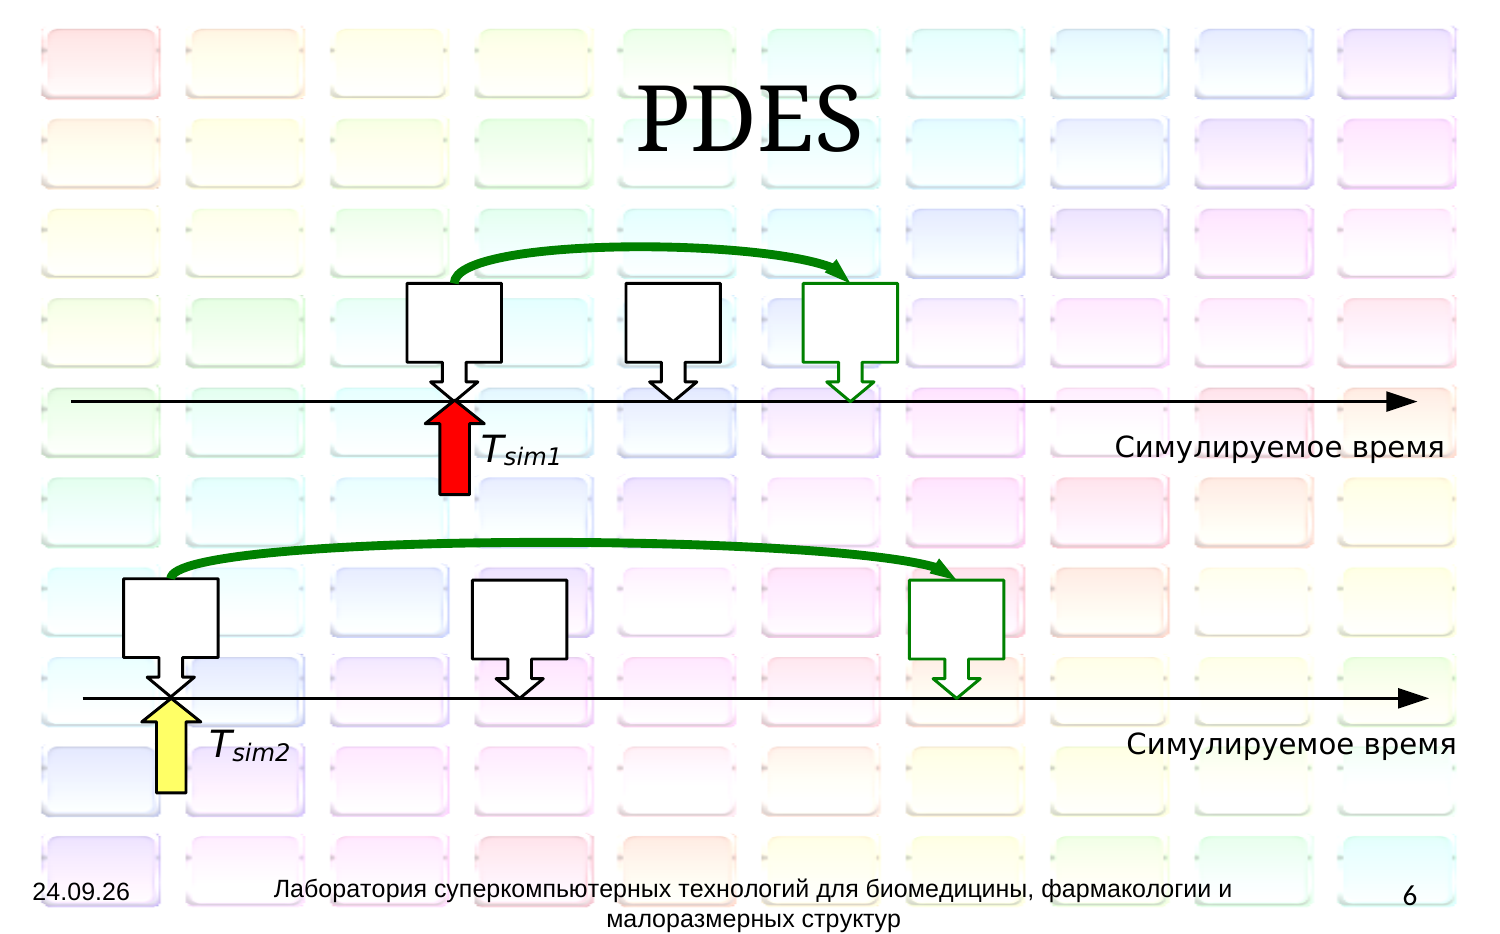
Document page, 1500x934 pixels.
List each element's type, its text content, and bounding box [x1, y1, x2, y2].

text_box [141, 698, 192, 793]
title PDES [75, 37, 1426, 193]
text_box Симулируемое время [1110, 716, 1475, 770]
text_box Tsim2 [192, 707, 308, 789]
text_box Tsim1 [464, 411, 579, 494]
text_box Лаборатория суперкомпьютерных технологий для биомедицины, фармакологии и малоразмерных структур [171, 864, 1338, 915]
text_box [803, 283, 898, 402]
text_box [407, 283, 502, 495]
text_box [472, 580, 567, 699]
text_box [123, 578, 219, 697]
text_box Симулируемое время [1098, 419, 1464, 473]
text_box [909, 580, 1004, 699]
text_box [625, 283, 721, 402]
text_box 14.04.14 [17, 868, 184, 918]
text_box <номер> [1387, 868, 1473, 918]
picture [0, 0, 1500, 934]
